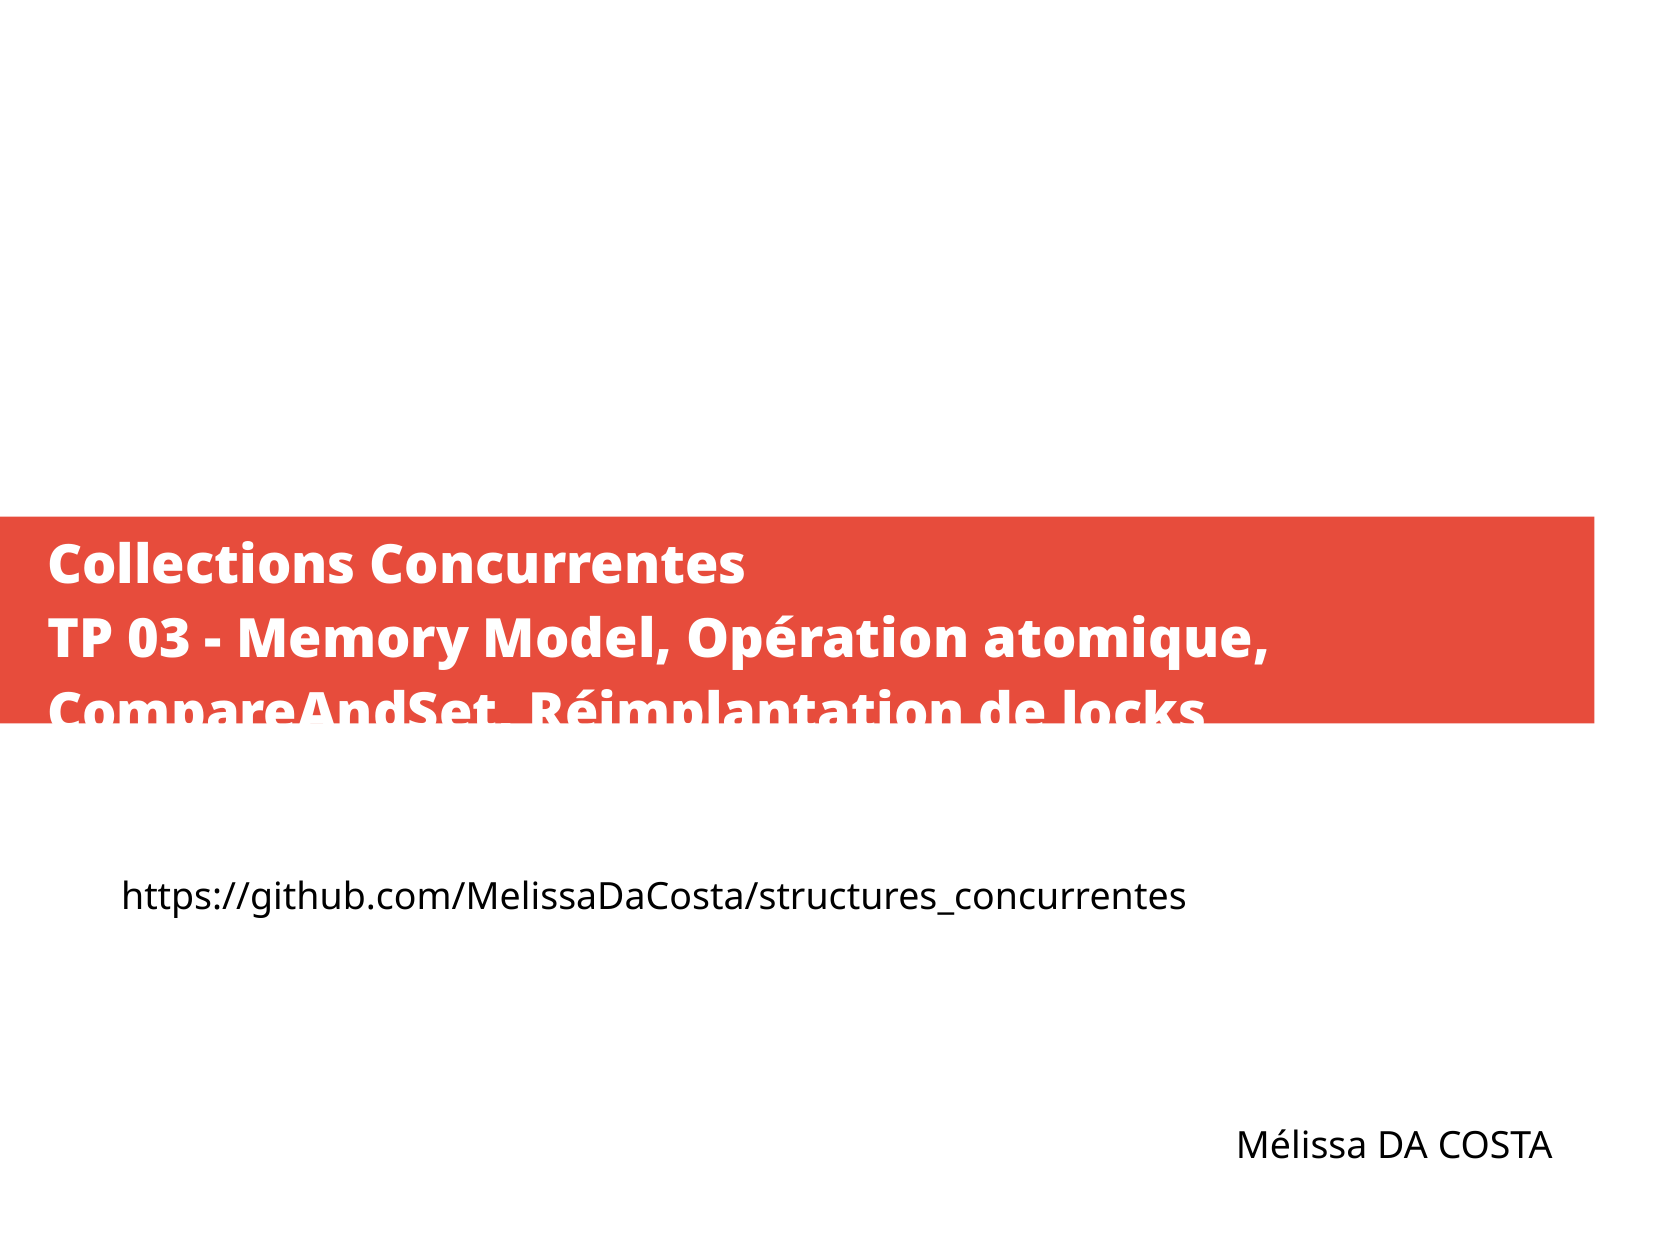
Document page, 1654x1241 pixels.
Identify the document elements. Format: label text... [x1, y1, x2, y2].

title Collections Concurrentes TP 03 - Memory Model, Opération atomique, CompareAndSet, Réimplantation de locks [47, 525, 1583, 674]
text_box Mélissa DA COSTA [1211, 1111, 1595, 1182]
text_box https://github.com/MelissaDaCosta/structures_concurrentes [106, 862, 1477, 921]
